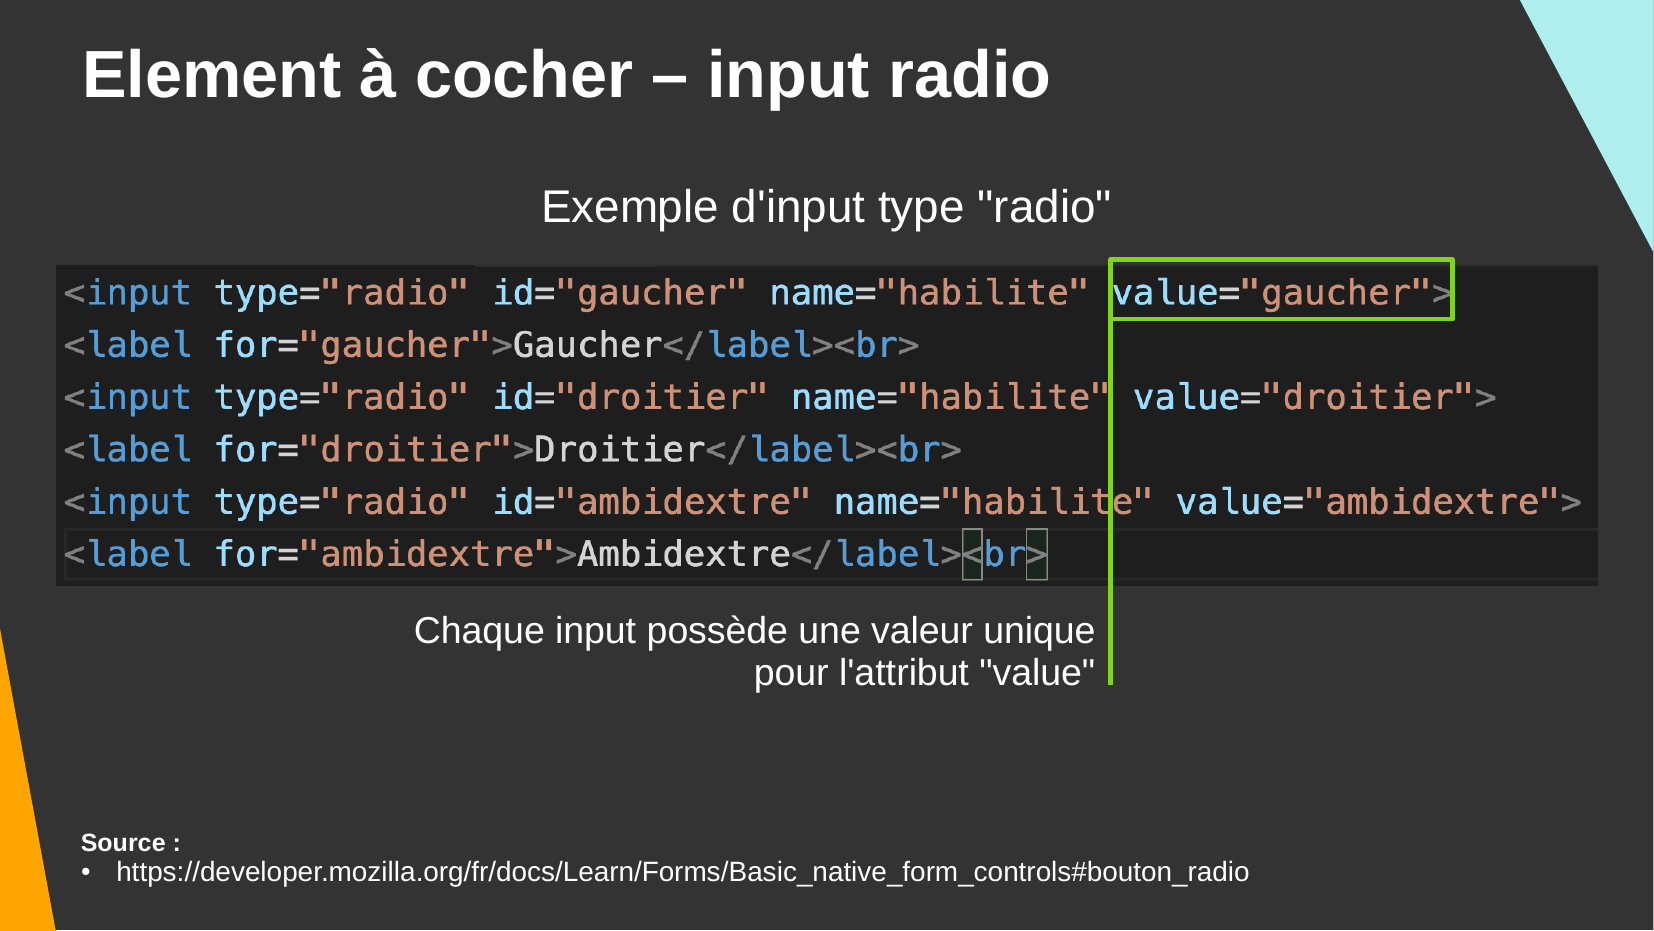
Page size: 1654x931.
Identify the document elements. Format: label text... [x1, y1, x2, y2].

title Exemple d'input type "radio" [126, 180, 1527, 233]
text_box [1519, 0, 1654, 254]
picture [1113, 265, 1598, 586]
text_box [0, 628, 56, 931]
picture [1113, 265, 1450, 317]
text_box Source : https://developer.mozilla.org/fr/docs/Learn/Forms/Basic_native_form_controls#bouton_radio [66, 820, 1552, 896]
title Element à cocher – input radio [82, 37, 1571, 114]
text_box Chaque input possède une valeur unique pour l'attribut "value" [330, 602, 1111, 702]
picture [56, 265, 1108, 586]
